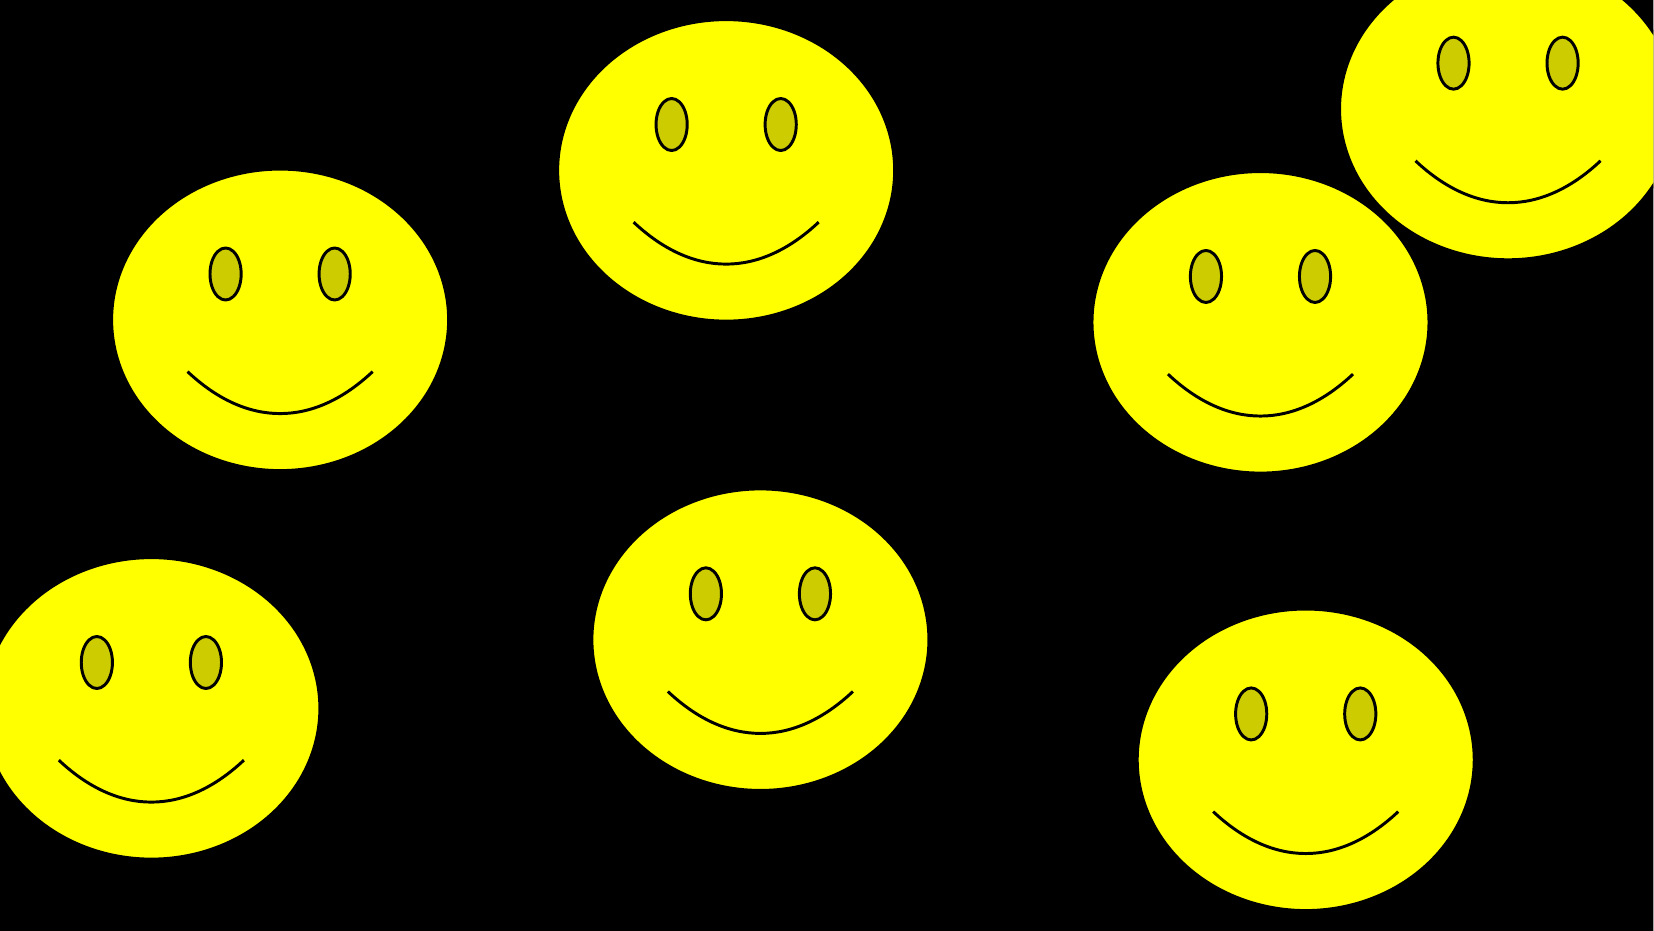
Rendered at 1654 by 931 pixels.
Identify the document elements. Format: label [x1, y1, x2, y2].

text_box [0, 0, 1654, 931]
